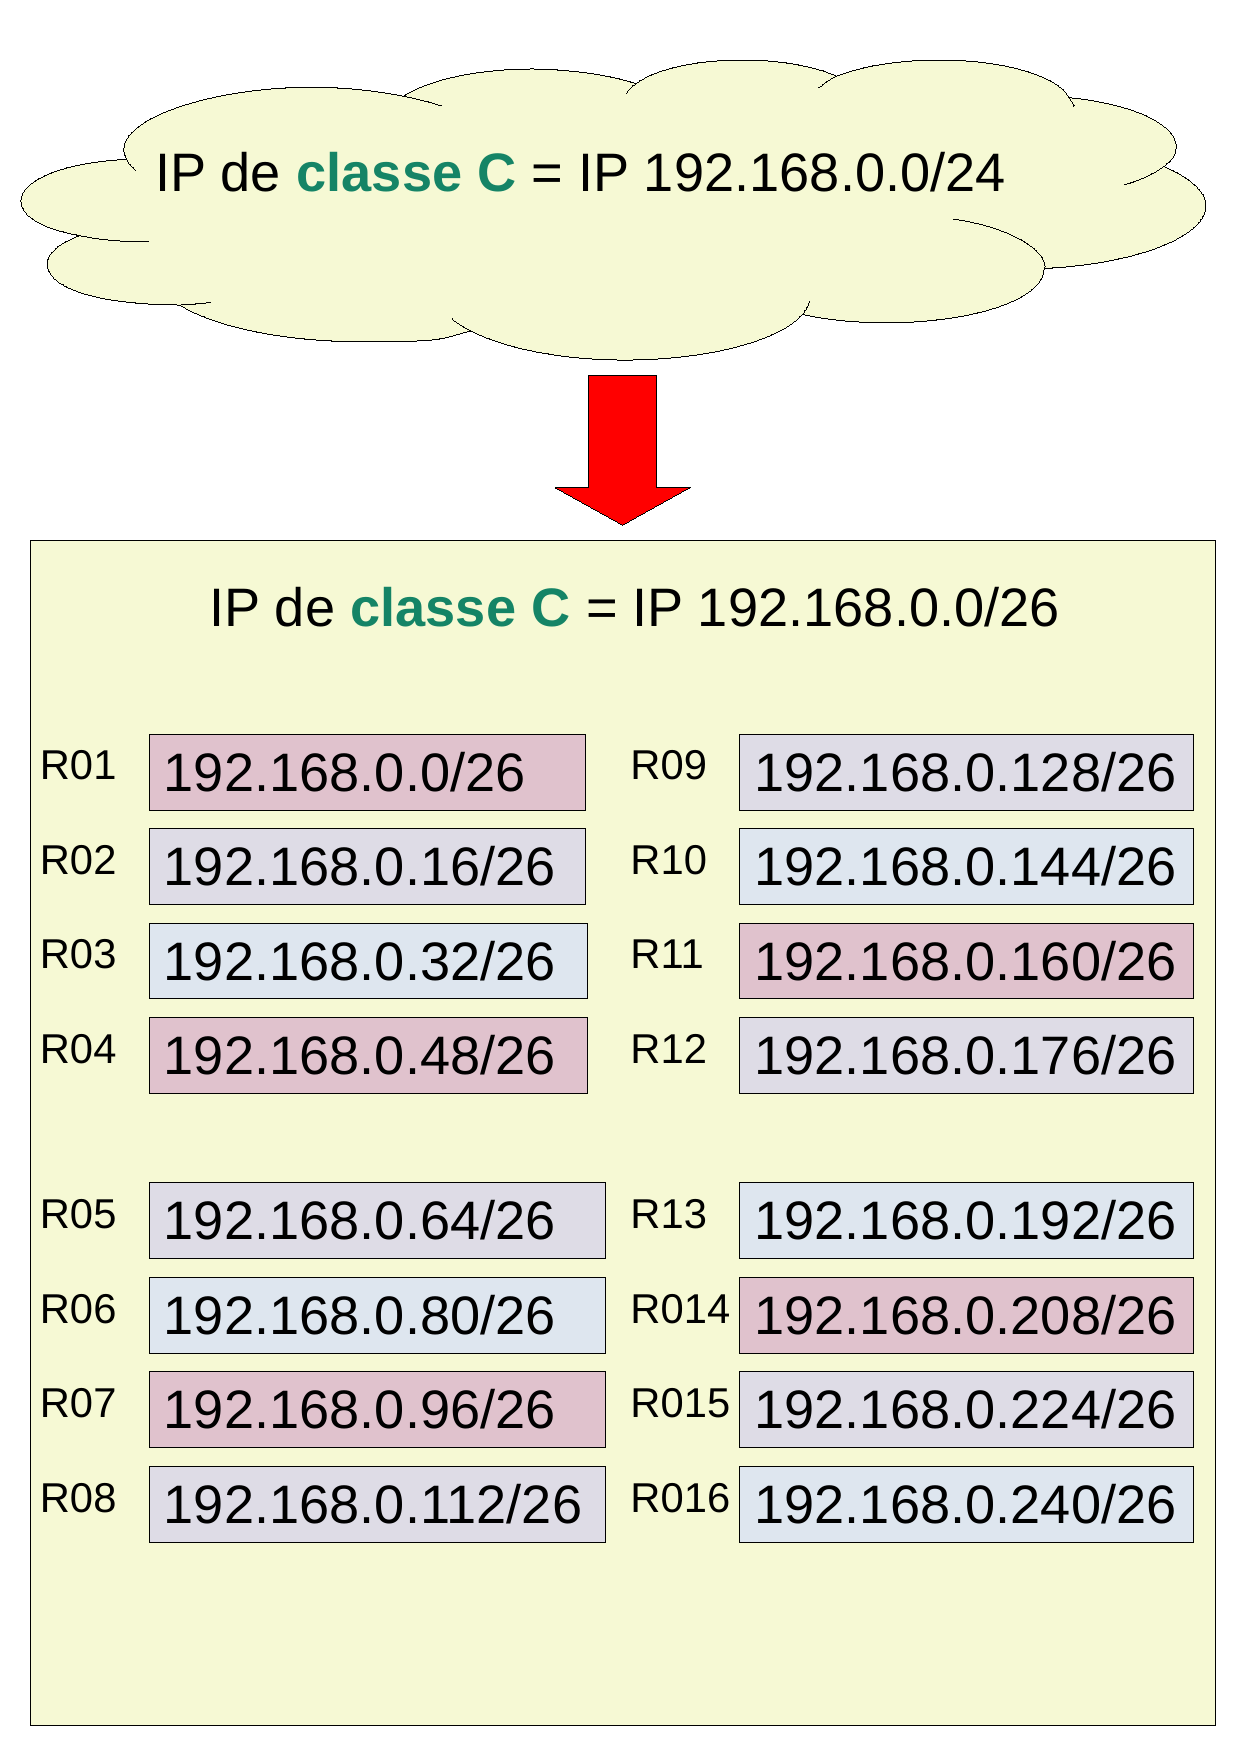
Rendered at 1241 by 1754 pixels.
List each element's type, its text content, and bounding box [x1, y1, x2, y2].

text_box 192.168.0.112/26 [149, 1466, 606, 1543]
text_box 192.168.0.144/26 [739, 829, 1194, 905]
text_box 192.168.0.96/26 [149, 1372, 588, 1448]
text_box 192.168.0.64/26 [149, 1183, 588, 1259]
text_box R014 [615, 1277, 750, 1340]
text_box 192.168.0.32/26 [149, 923, 588, 999]
text_box [30, 540, 1216, 1726]
text_box 192.168.0.80/26 [149, 1277, 588, 1354]
text_box R02 [25, 829, 160, 891]
text_box 192.168.0.128/26 [739, 734, 1194, 811]
text_box R11 [615, 923, 750, 985]
text_box 192.168.0.160/26 [739, 923, 1194, 999]
text_box 192.168.0.16/26 [149, 829, 586, 905]
text_box R016 [615, 1466, 750, 1529]
text_box IP de classe C = IP 192.168.0.0/26 [195, 570, 1081, 646]
text_box 192.168.0.240/26 [739, 1466, 1194, 1543]
text_box R05 [25, 1183, 160, 1245]
text_box R12 [615, 1018, 750, 1080]
text_box R13 [615, 1183, 750, 1245]
text_box R01 [25, 734, 160, 796]
text_box IP de classe C = IP 192.168.0.0/24 [140, 135, 1116, 211]
text_box R03 [25, 923, 160, 985]
text_box 192.168.0.48/26 [149, 1018, 588, 1094]
text_box R015 [615, 1372, 750, 1434]
text_box 192.168.0.0/26 [149, 734, 586, 811]
text_box 192.168.0.224/26 [739, 1372, 1194, 1448]
text_box 192.168.0.192/26 [739, 1183, 1194, 1259]
text_box 192.168.0.208/26 [739, 1277, 1194, 1354]
text_box R04 [25, 1018, 160, 1080]
text_box R09 [615, 734, 750, 796]
text_box R07 [25, 1372, 160, 1434]
text_box R08 [25, 1466, 160, 1529]
text_box [555, 375, 691, 526]
text_box R06 [25, 1277, 160, 1340]
text_box [20, 60, 1206, 361]
text_box R10 [615, 829, 750, 891]
text_box 192.168.0.176/26 [739, 1018, 1194, 1094]
